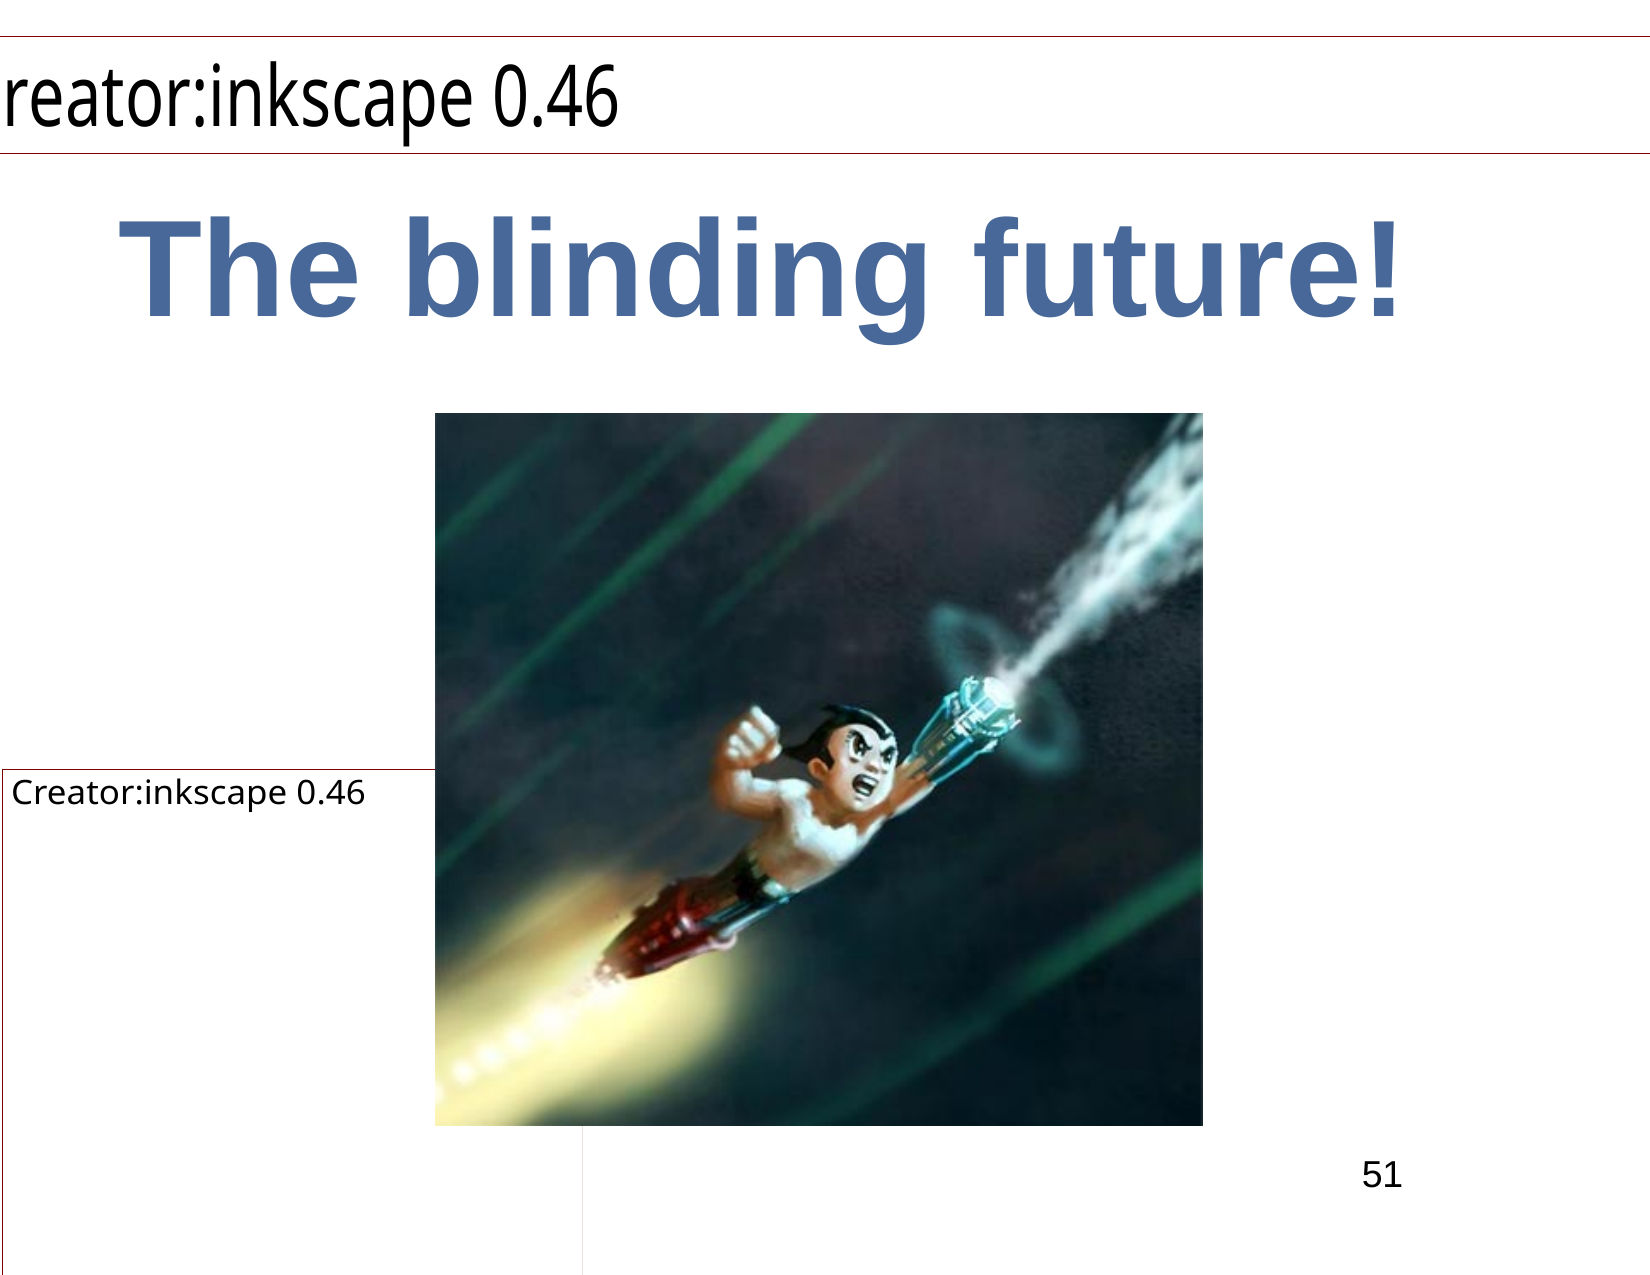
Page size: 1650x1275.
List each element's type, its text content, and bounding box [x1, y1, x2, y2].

title The blinding future! [118, 177, 1498, 371]
picture [435, 413, 1203, 1126]
